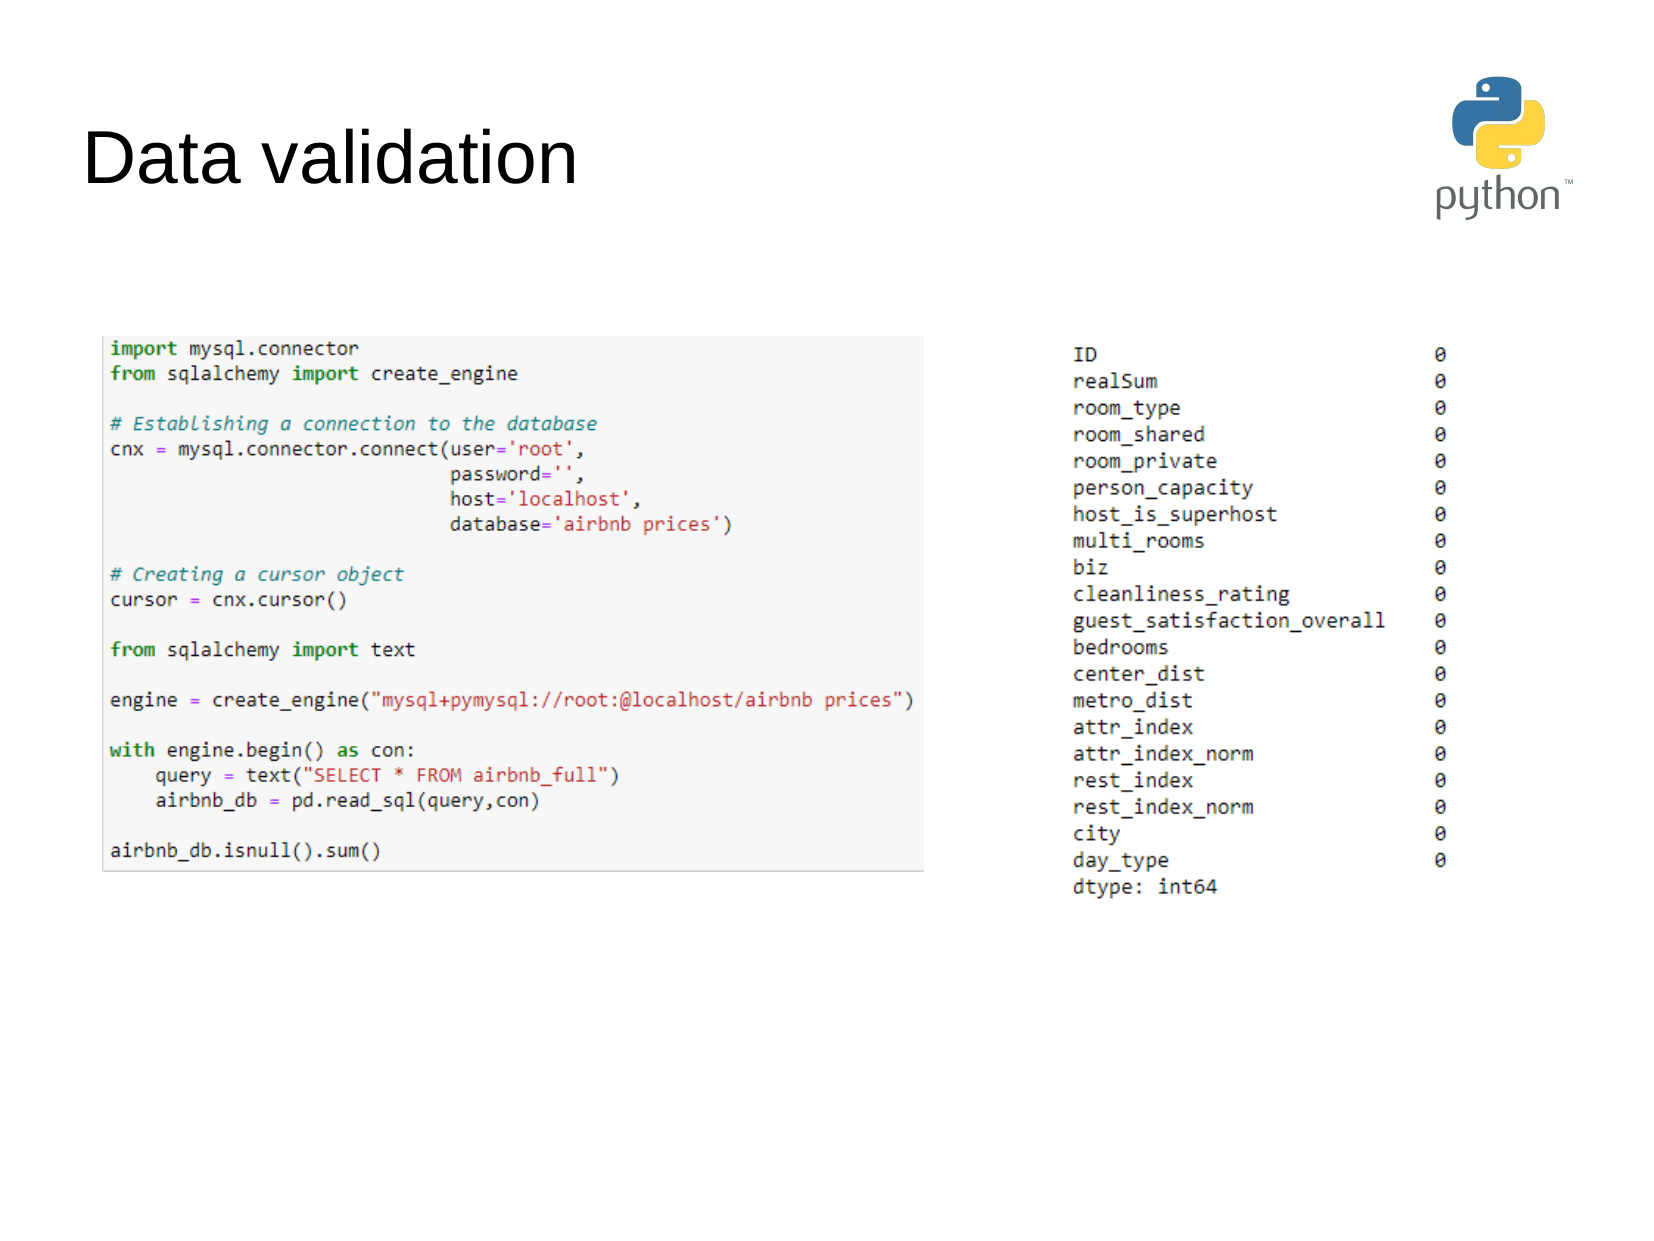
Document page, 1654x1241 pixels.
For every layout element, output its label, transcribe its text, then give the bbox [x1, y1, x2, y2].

title Data validation [82, 94, 1264, 213]
picture [102, 336, 924, 872]
picture [1369, 76, 1629, 223]
picture [1062, 332, 1466, 908]
